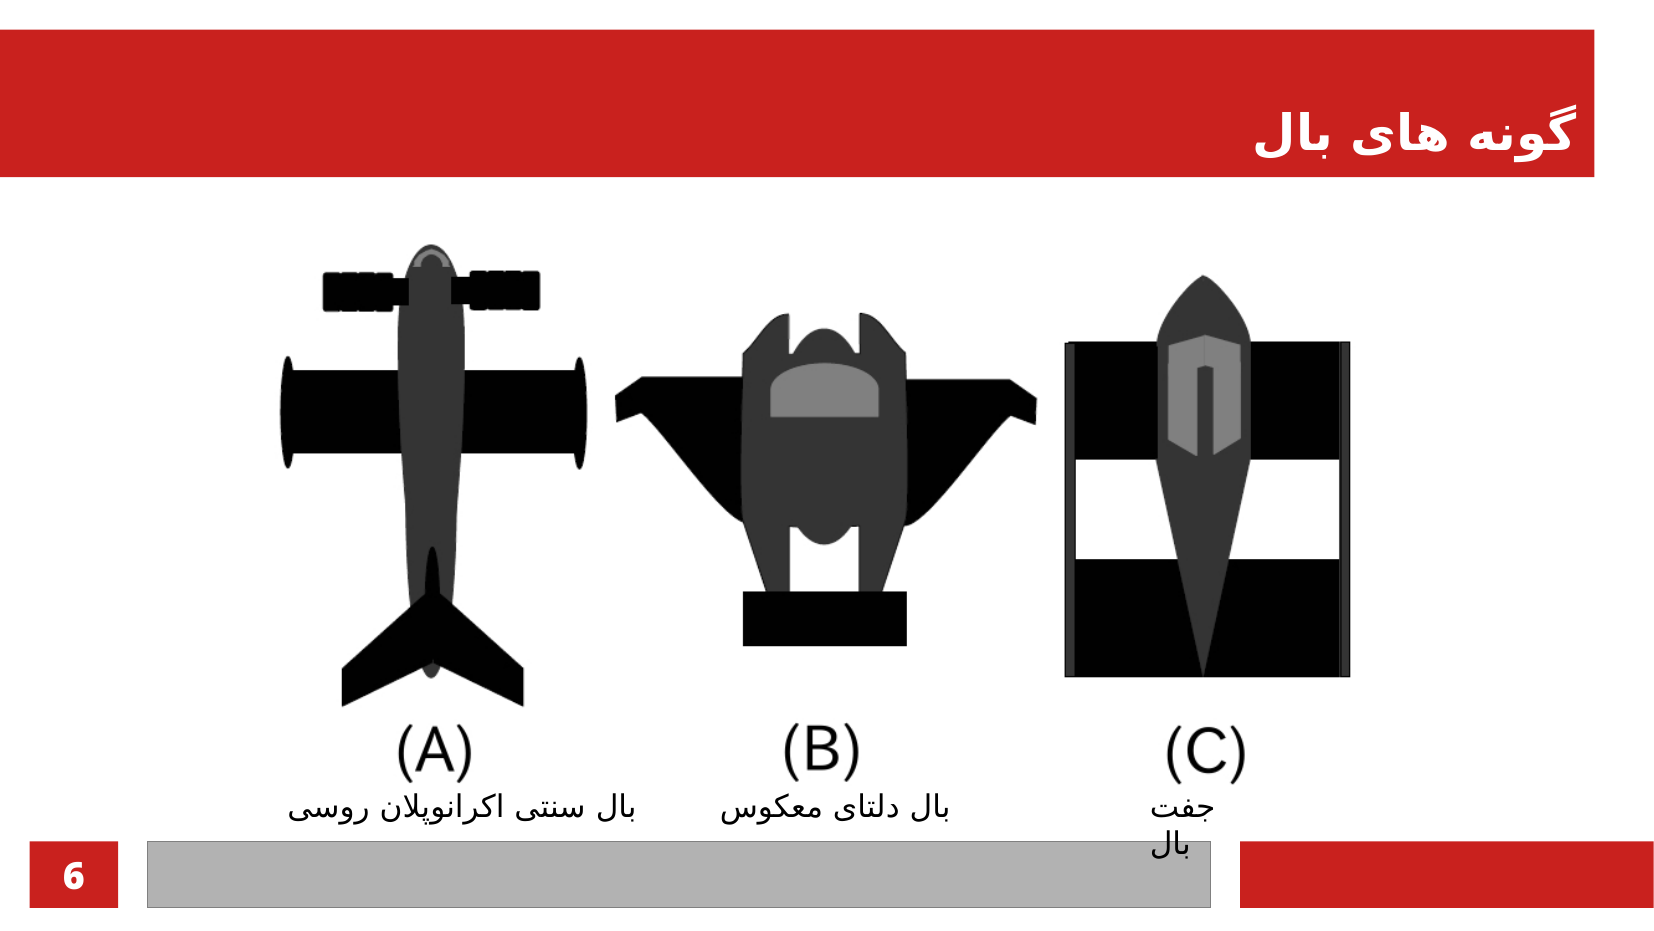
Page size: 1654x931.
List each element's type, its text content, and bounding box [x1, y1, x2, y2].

picture [255, 221, 1369, 798]
text_box بال سنتی اکرانوپلان روسی [272, 781, 614, 847]
title گونه های بال [59, 44, 1595, 163]
text_box جفت بال [1135, 781, 1276, 847]
text_box بال دلتای معکوس [694, 781, 954, 847]
